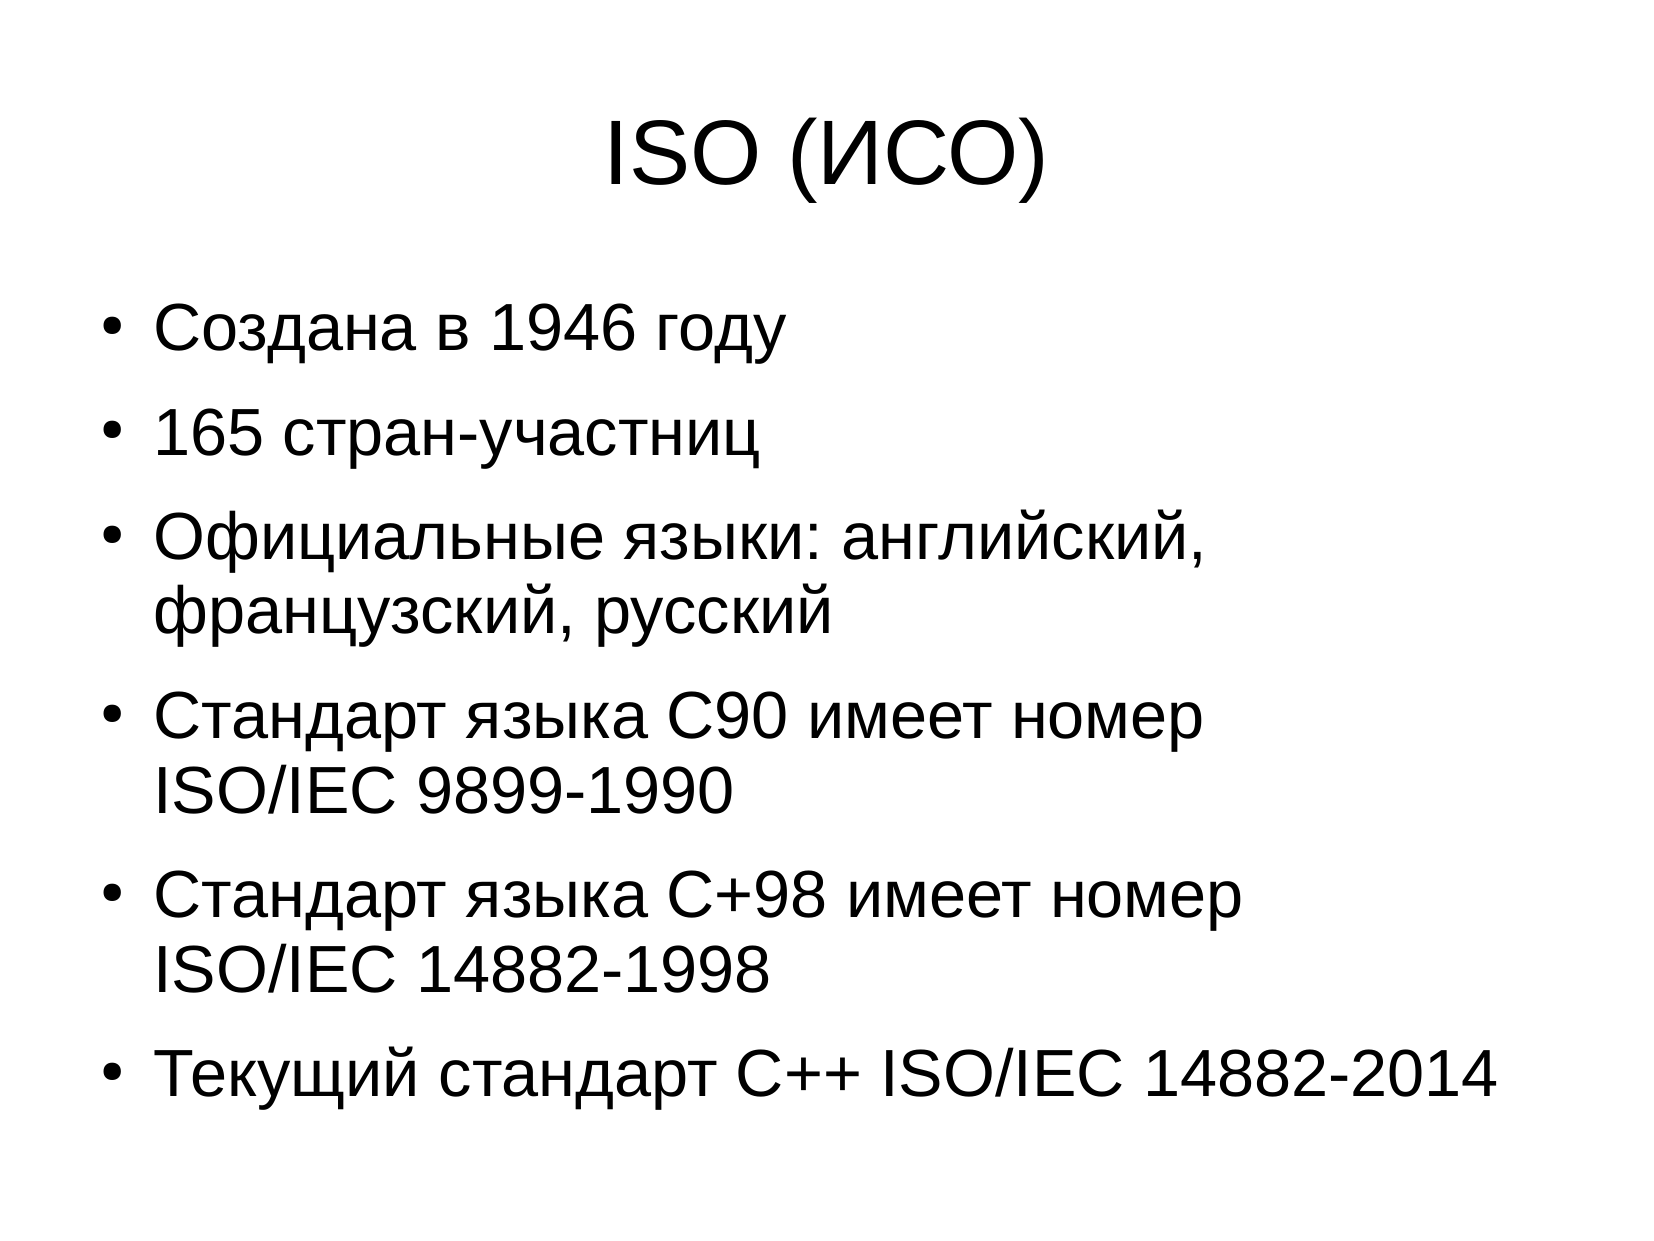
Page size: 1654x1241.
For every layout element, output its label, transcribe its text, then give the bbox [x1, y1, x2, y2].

title ISO (ИСО) [82, 49, 1571, 257]
list Создана в 1946 году 165 стран-участниц Официальные языки: английский, французский, русский Стандарт языка C90 имеет номер ISO/IEC 9899-1990 Стандарт языка C+98 имеет номер ISO/IEC 14882-1998 Текущий стандарт C++ ISO/IEC 14882-2014 [82, 290, 1571, 1171]
